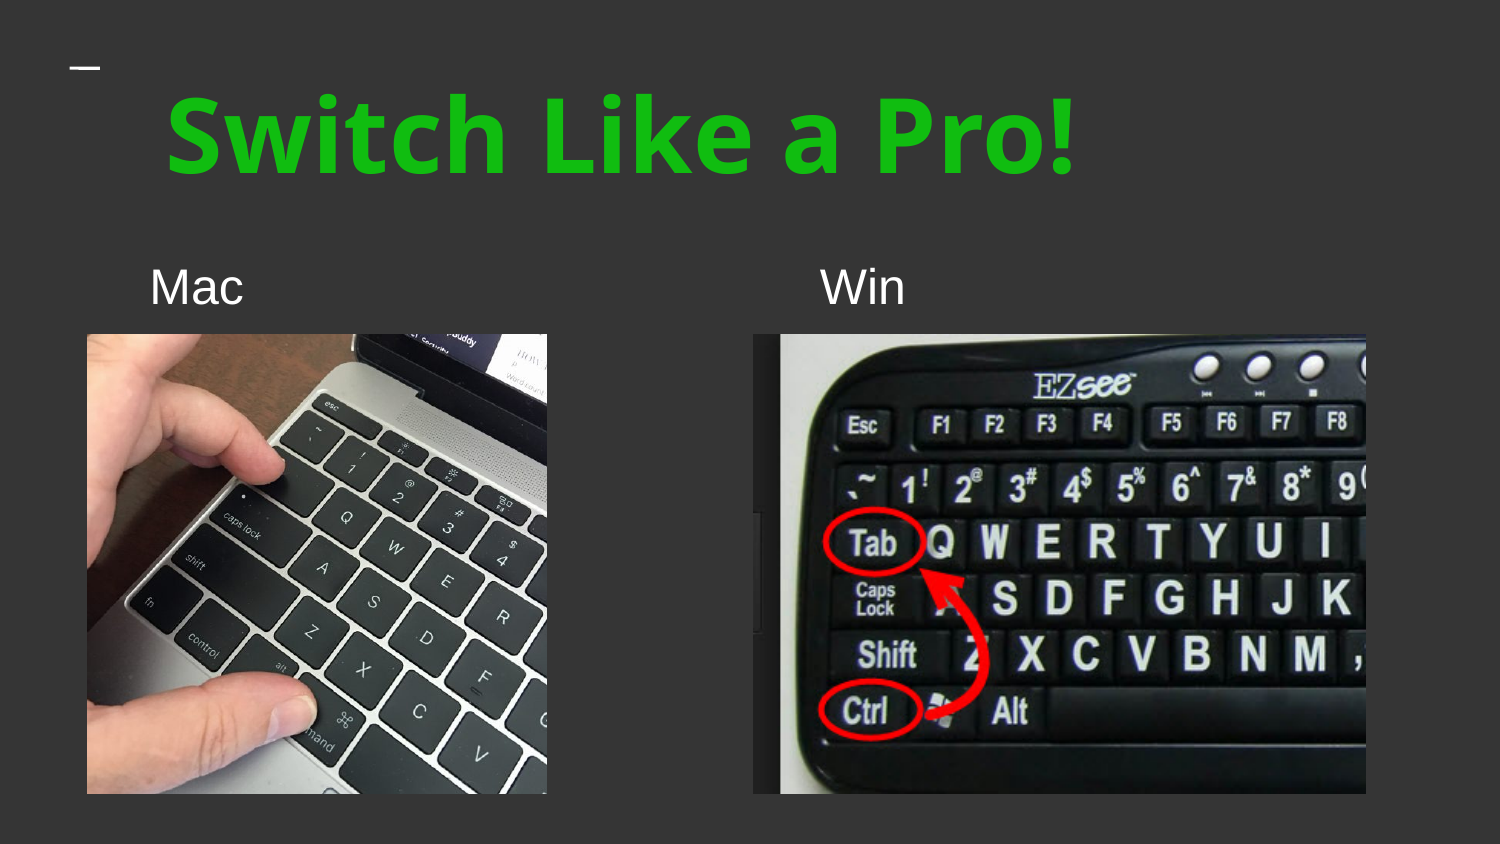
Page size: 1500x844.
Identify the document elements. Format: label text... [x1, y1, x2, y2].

title Switch Like a Pro! [150, 54, 1300, 227]
text_box Mac [134, 239, 367, 334]
text_box Win [804, 239, 1037, 334]
picture [753, 334, 1366, 794]
picture [87, 334, 547, 794]
